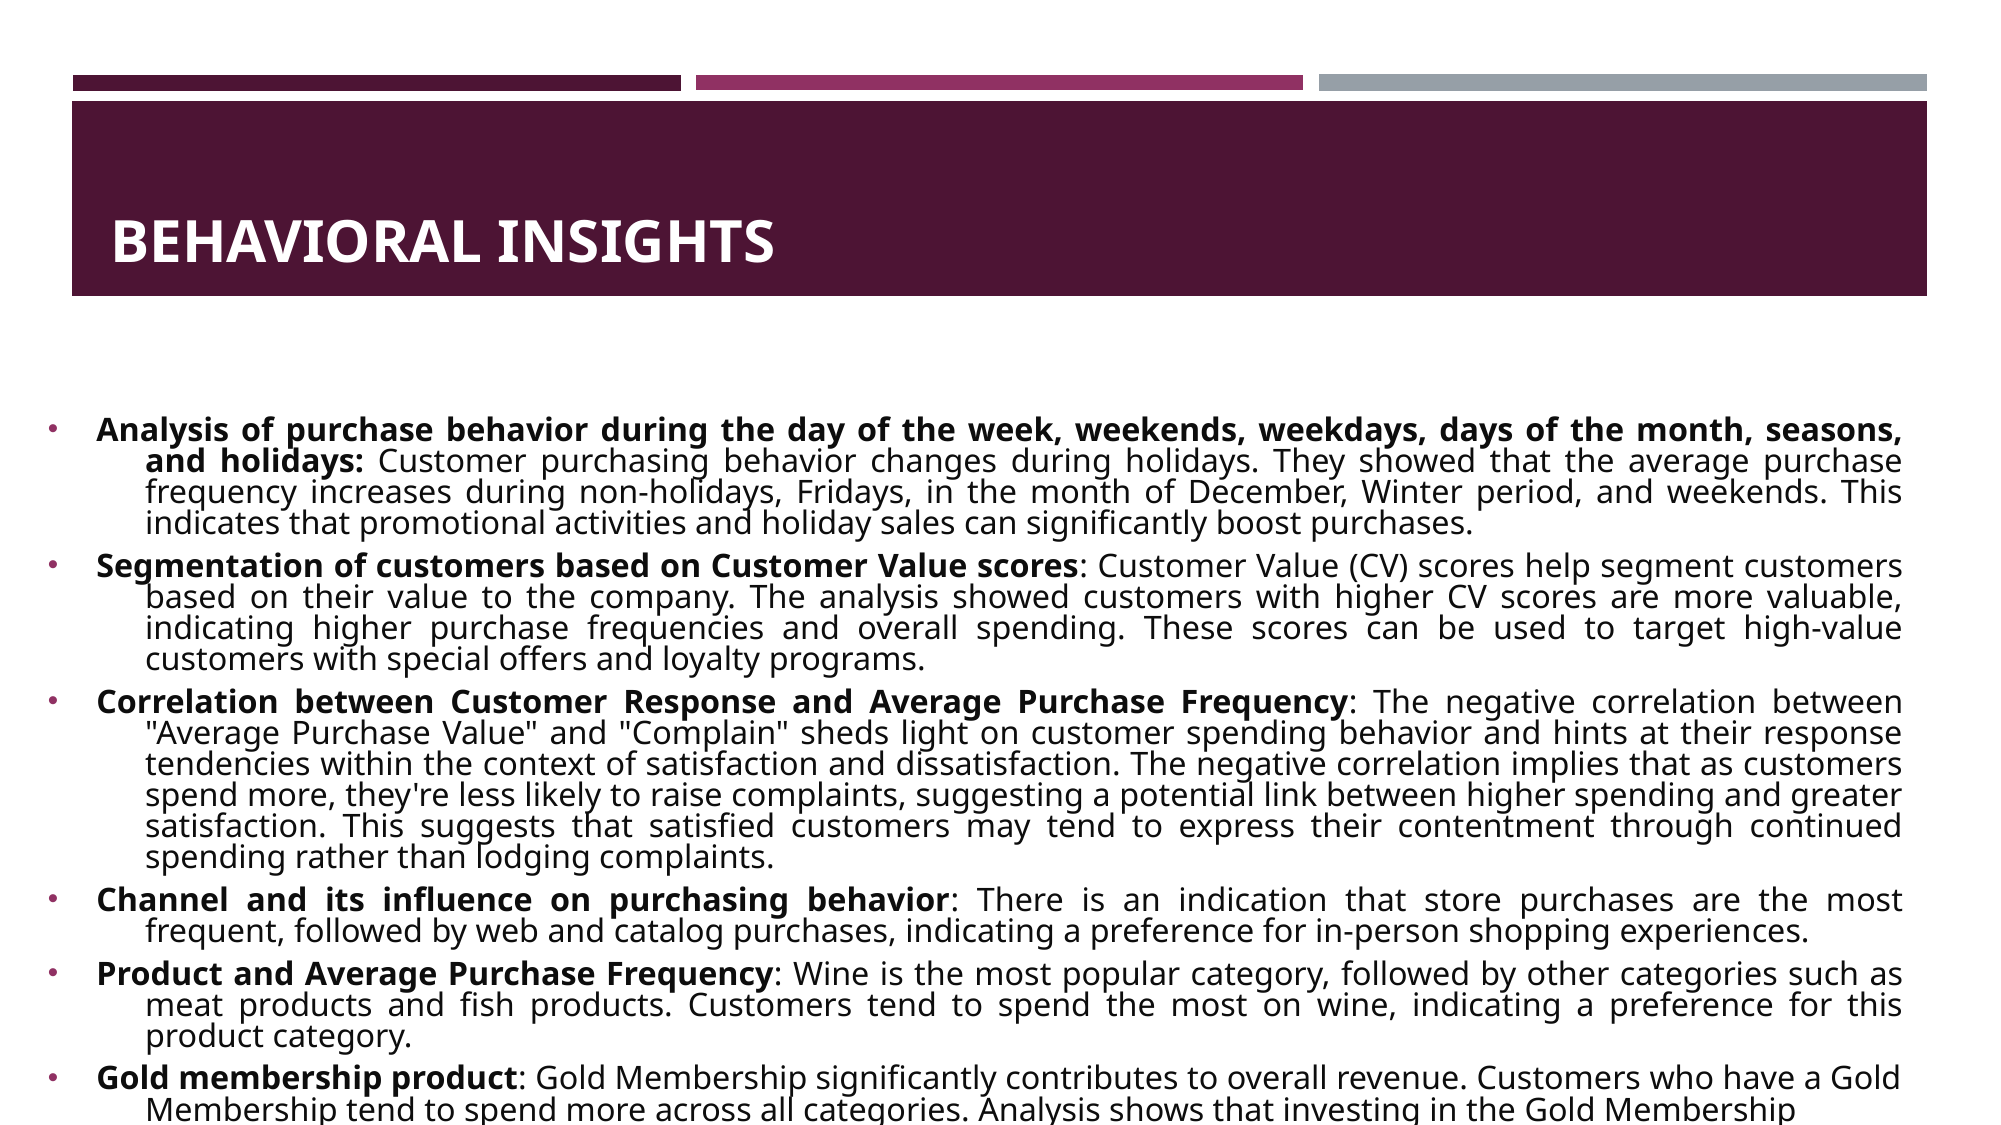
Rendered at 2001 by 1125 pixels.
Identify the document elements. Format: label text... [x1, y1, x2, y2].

title Behavioral Insights [95, 115, 1905, 282]
list Analysis of purchase behavior during the day of the week, weekends, weekdays, days of the month, seasons, and holidays: Customer purchasing behavior changes during holidays. They showed that the average purchase frequency increases during non-holidays, Fridays, in the month of December, Winter period, and weekends. This indicates that promotional activities and holiday sales can significantly boost purchases. Segmentation of customers based on Customer Value scores: Customer Value (CV) scores help segment customers based on their value to the company. The analysis showed customers with higher CV scores are more valuable, indicating higher purchase frequencies and overall spending. These scores can be used to target high-value customers with special offers and loyalty programs. Correlation between Customer Response and Average Purchase Frequency: The negative correlation between "Average Purchase Value" and "Complain" sheds light on customer spending behavior and hints at their response tendencies within the context of satisfaction and dissatisfaction. The negative correlation implies that as customers spend more, they're less likely to raise complaints, suggesting a potential link between higher spending and greater satisfaction. This suggests that satisfied customers may tend to express their contentment through continued spending rather than lodging complaints. Channel and its influence on purchasing behavior: There is an indication that store purchases are the most frequent, followed by web and catalog purchases, indicating a preference for in-person shopping experiences. Product and Average Purchase Frequency: Wine is the most popular category, followed by other categories such as meat products and fish products. Customers tend to spend the most on wine, indicating a preference for this product category. Gold membership product: Gold Membership significantly contributes to overall revenue. Customers who have a Gold Membership tend to spend more across all categories. Analysis shows that investing in the Gold Membership program can increase customer loyalty and spending. [32, 409, 1919, 1125]
